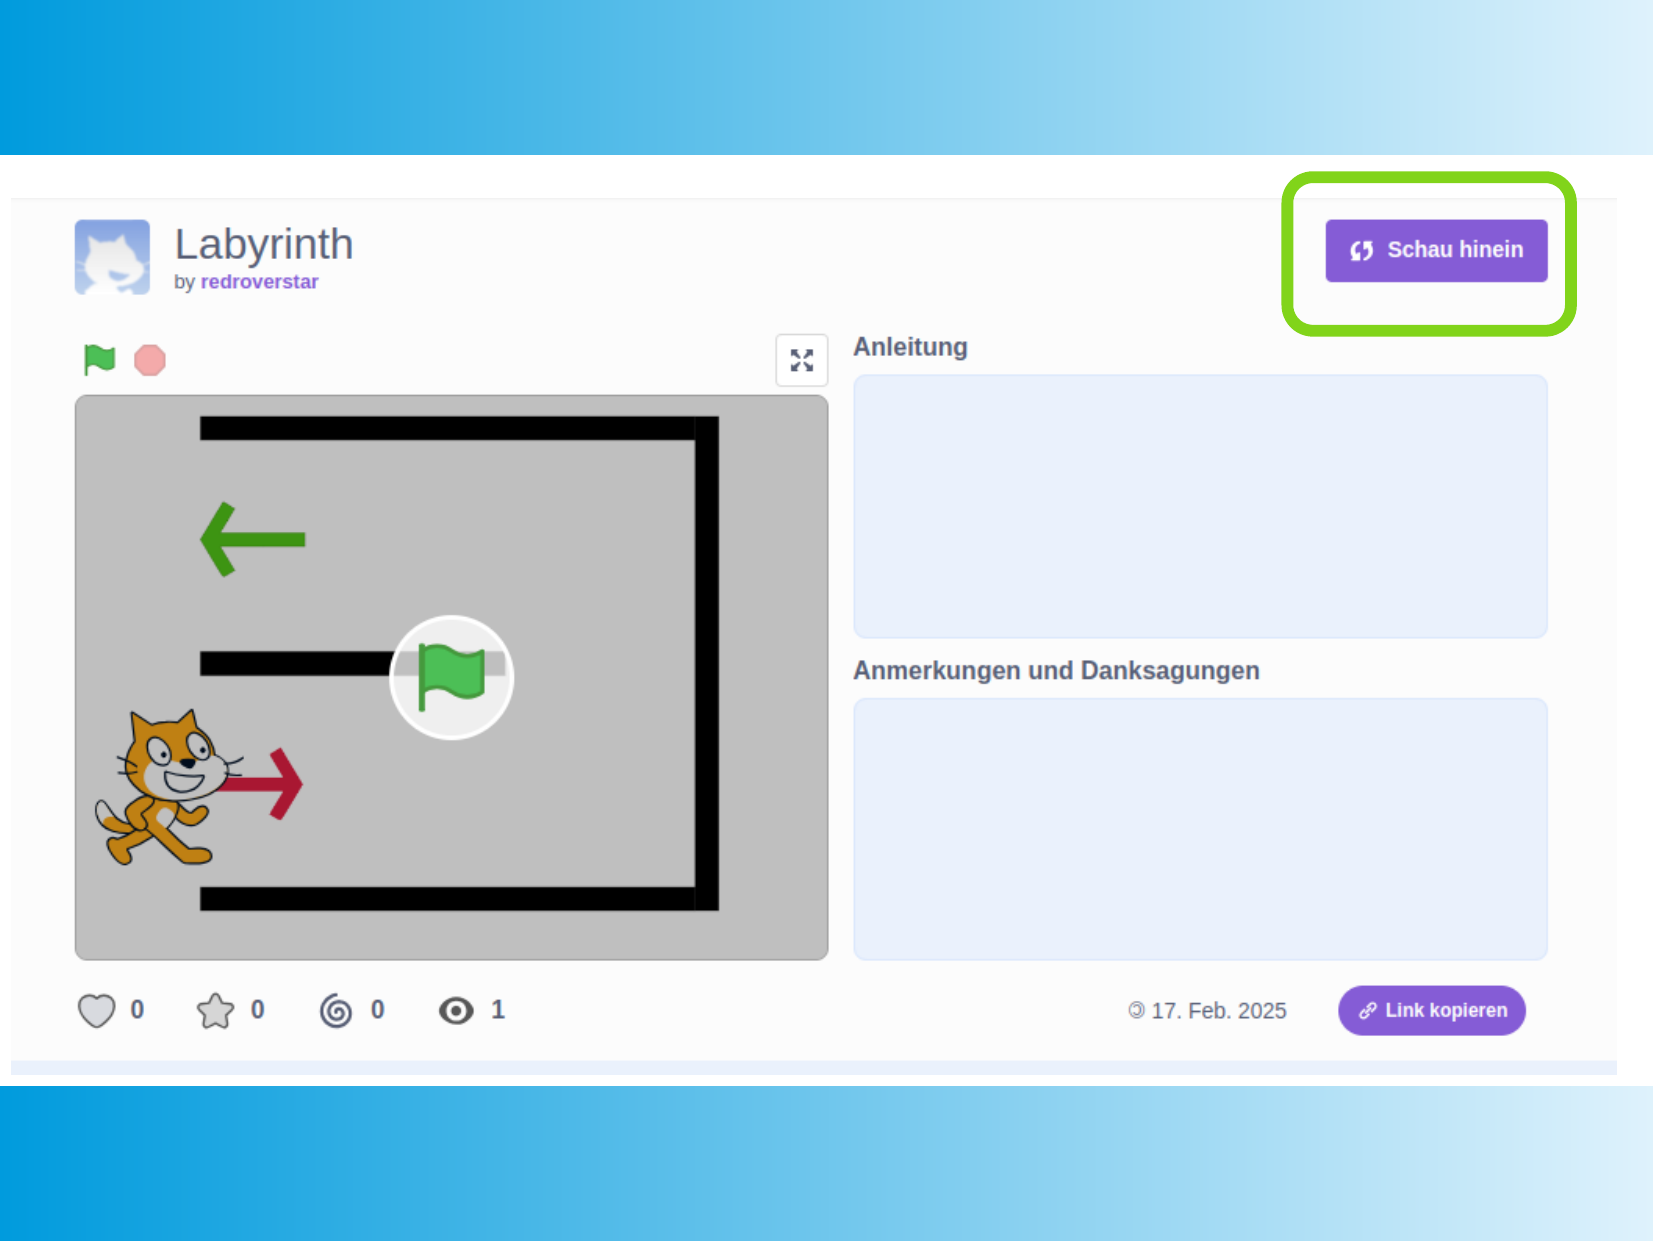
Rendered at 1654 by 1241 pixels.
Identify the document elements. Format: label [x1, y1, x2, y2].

picture [11, 198, 1617, 1075]
picture [1294, 198, 1565, 324]
